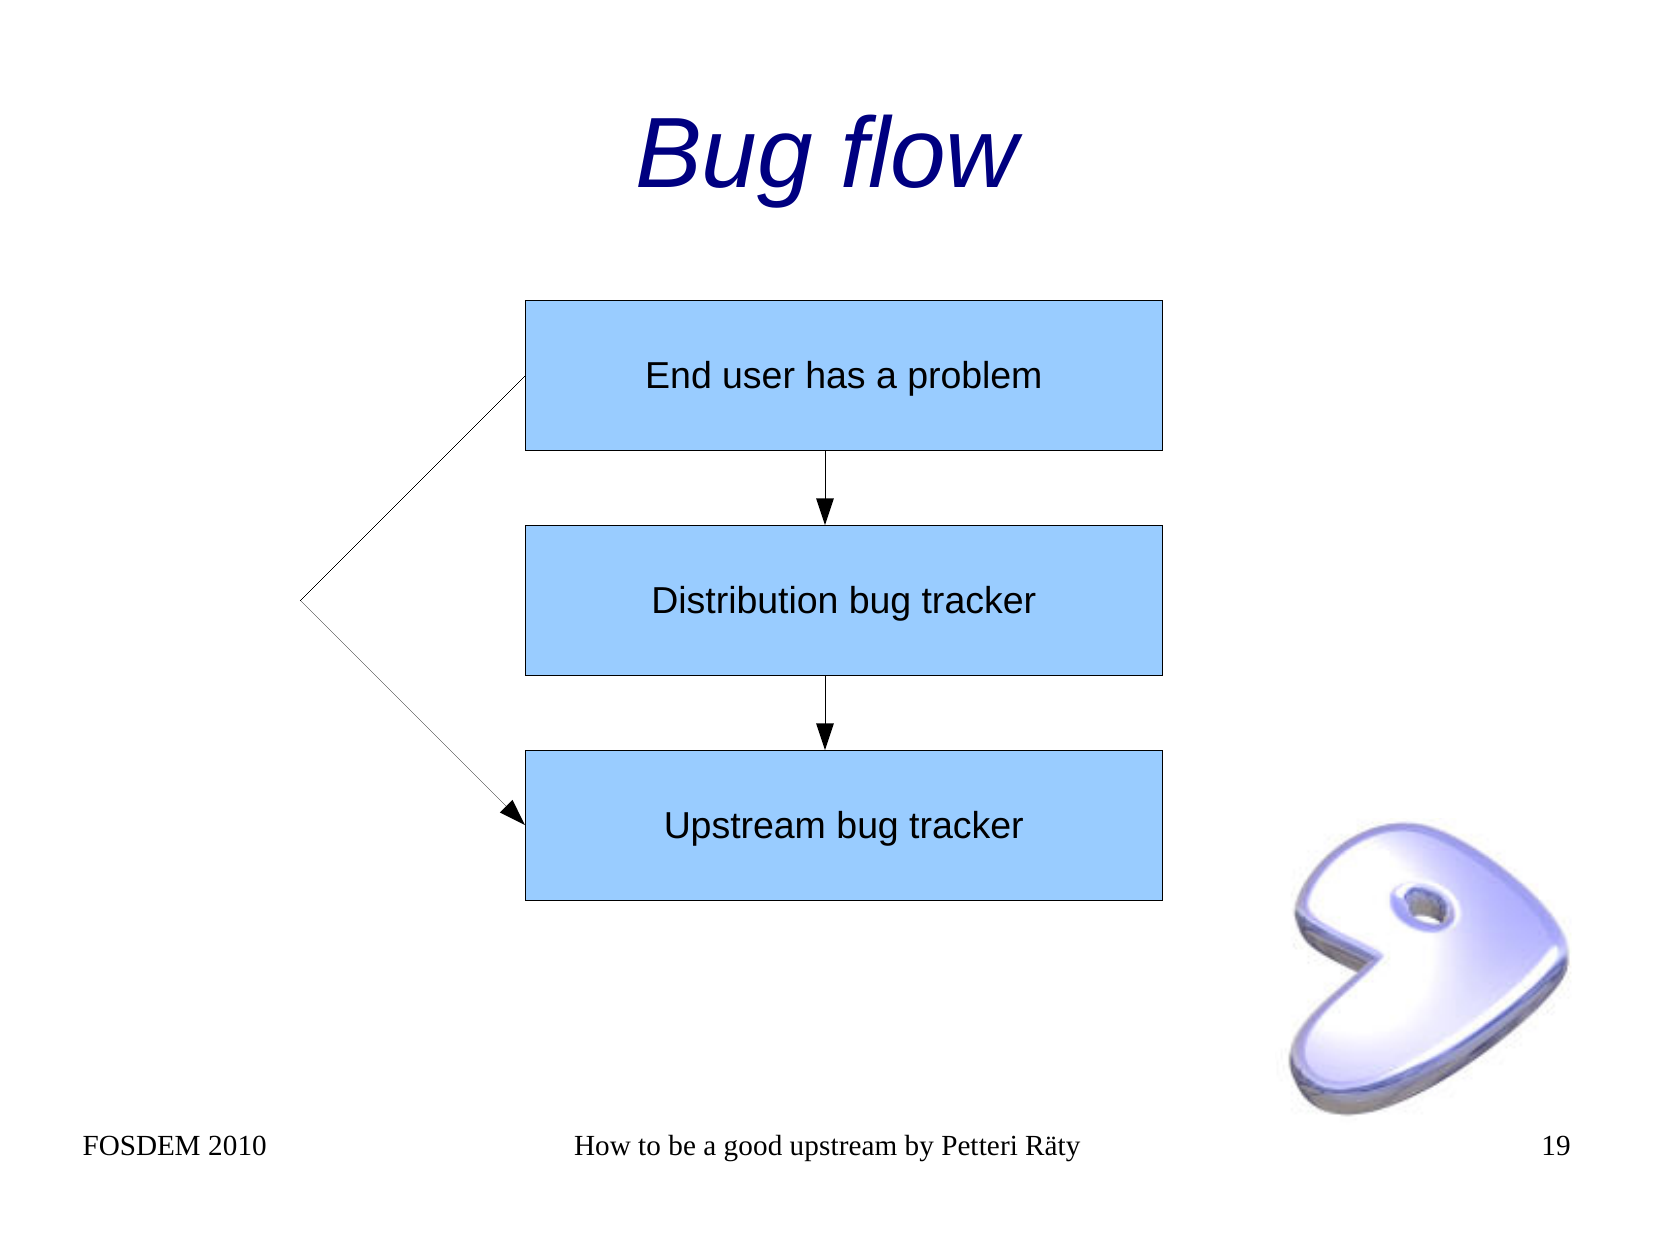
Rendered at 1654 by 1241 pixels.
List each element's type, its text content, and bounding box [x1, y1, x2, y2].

picture [1275, 818, 1576, 1125]
title Bug flow [82, 56, 1571, 250]
text_box Distribution bug tracker [525, 525, 1163, 676]
text_box End user has a problem [525, 300, 1163, 451]
text_box Upstream bug tracker [525, 750, 1163, 901]
